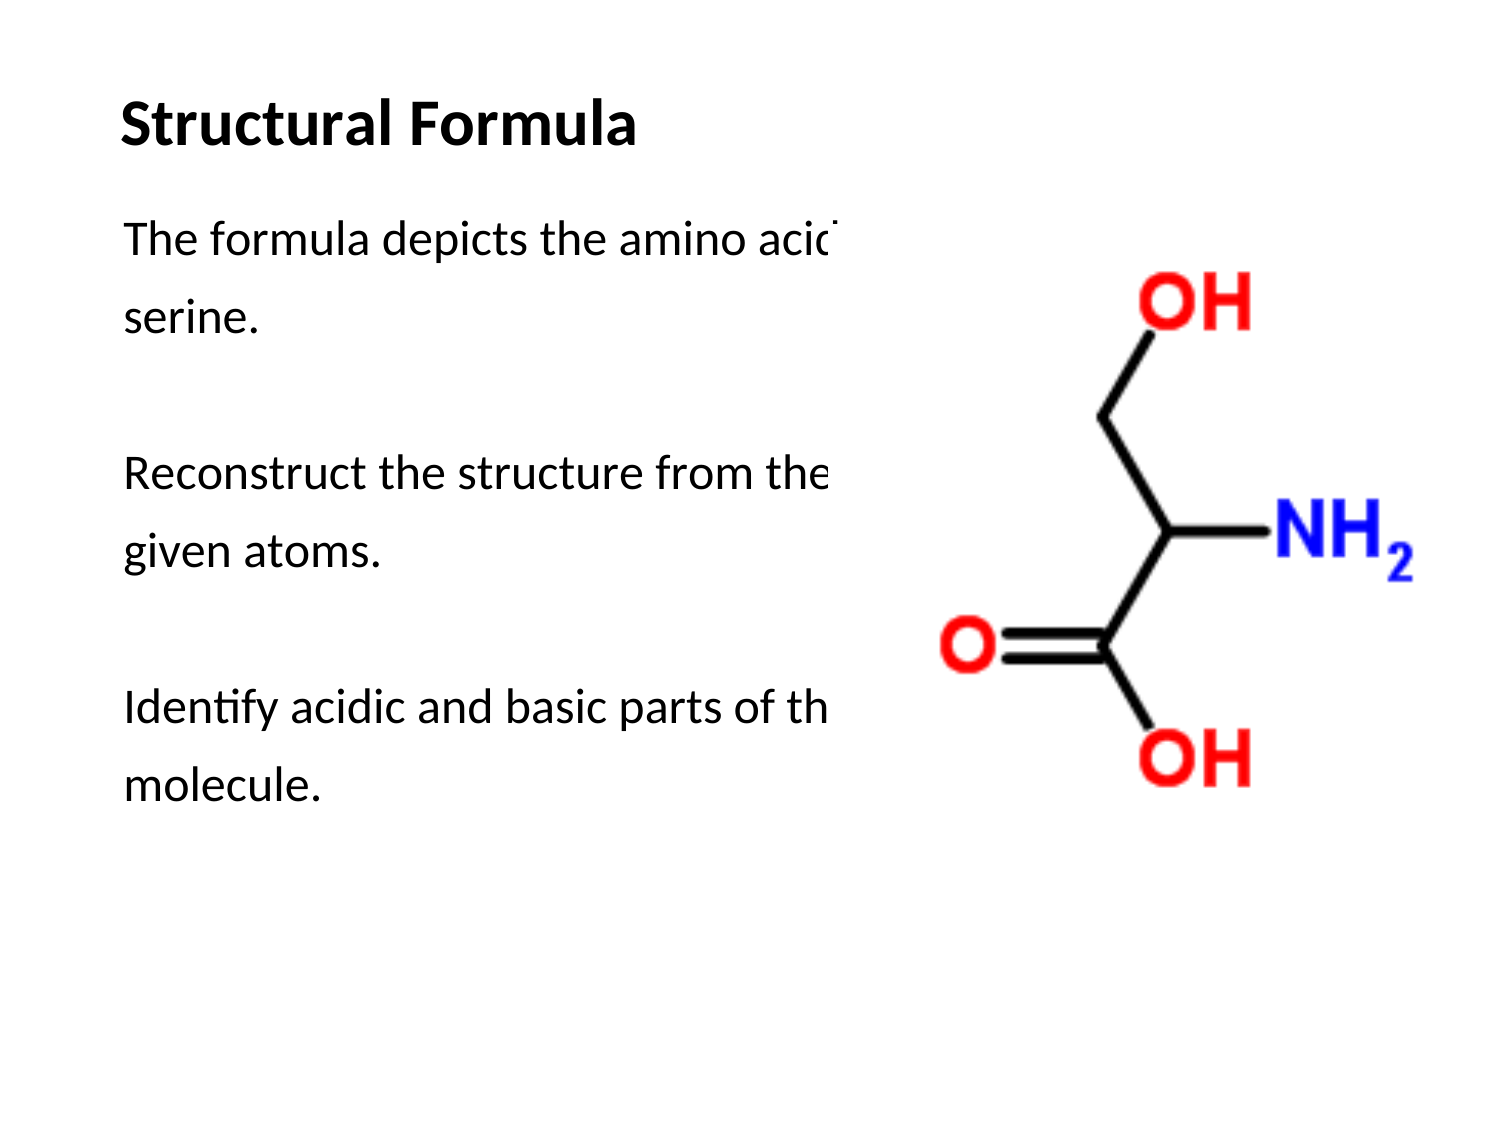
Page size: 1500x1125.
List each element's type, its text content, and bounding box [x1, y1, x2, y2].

text_box Structural Formula [104, 71, 1427, 167]
text_box The formula depicts the amino acid serine. Reconstruct the structure from the given atoms. Identify acidic and basic parts of the molecule. [108, 179, 886, 824]
picture [828, 224, 1441, 837]
